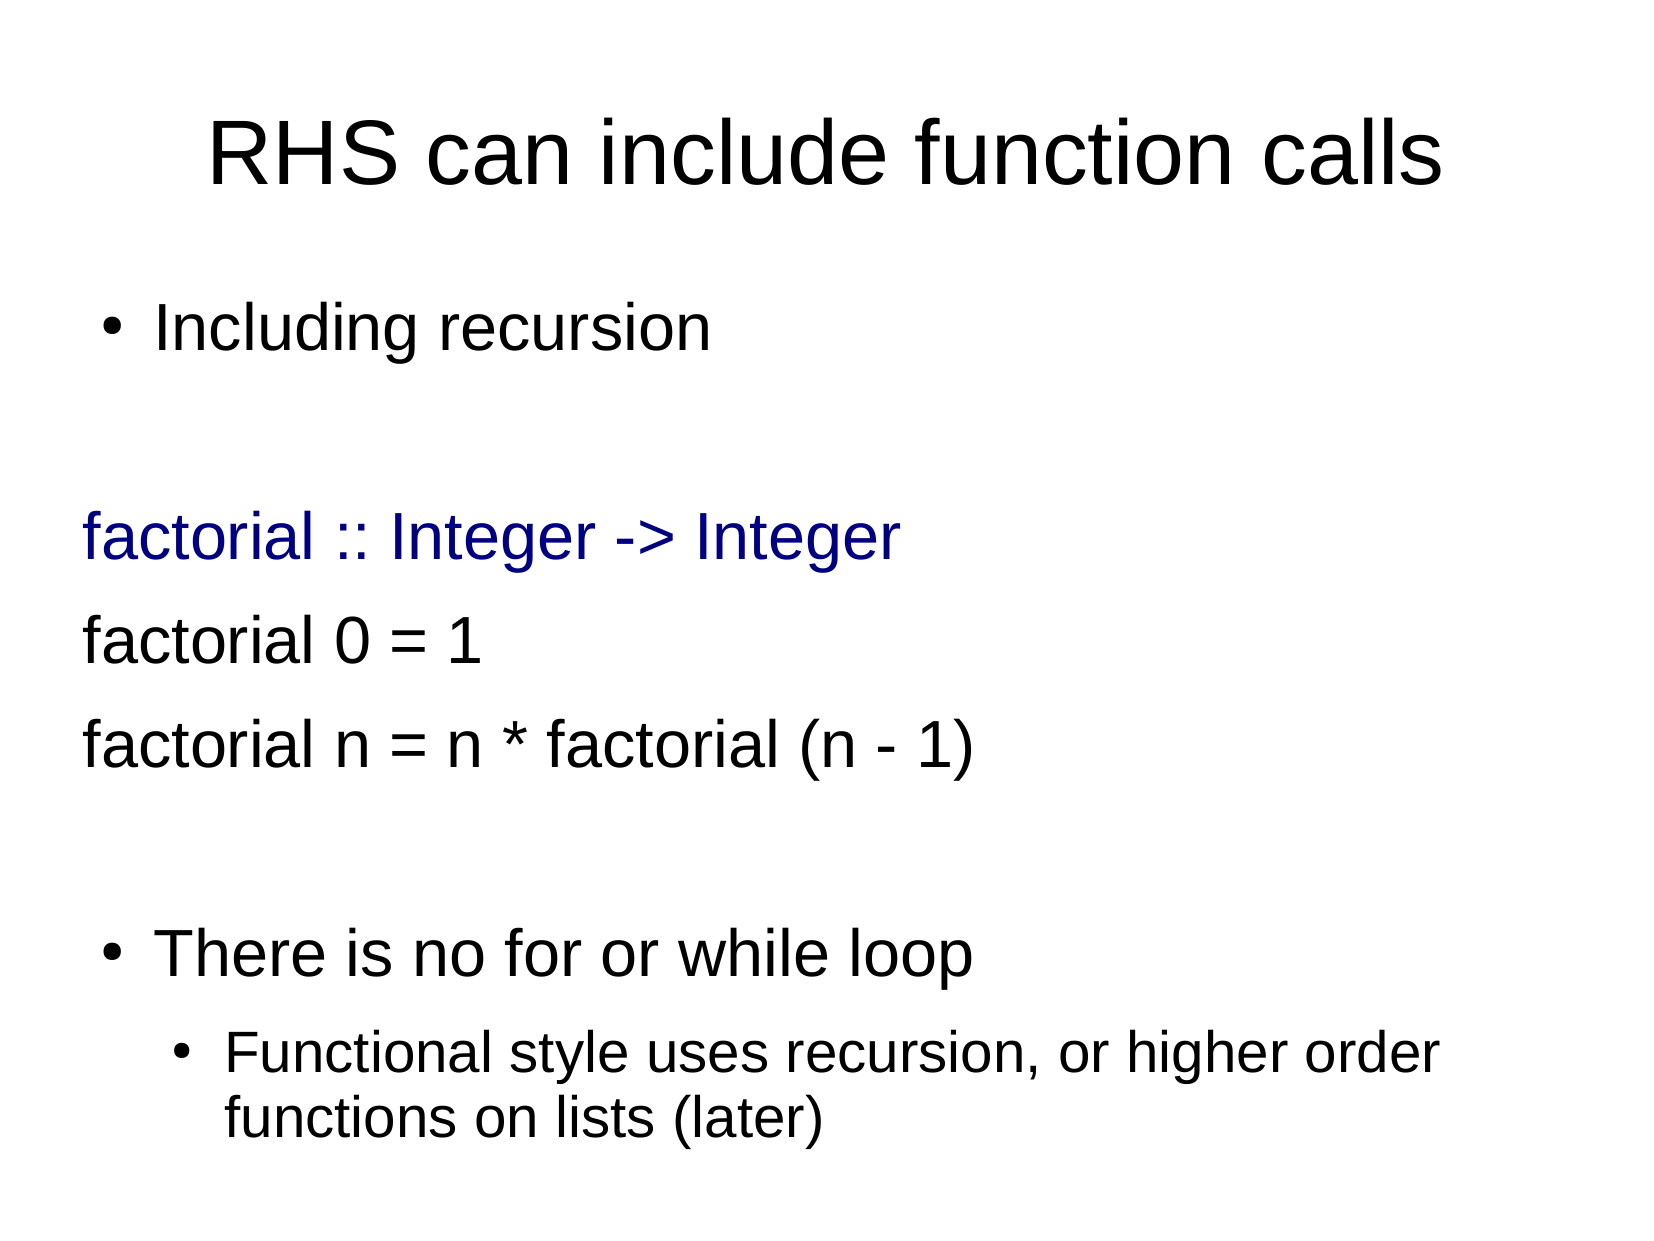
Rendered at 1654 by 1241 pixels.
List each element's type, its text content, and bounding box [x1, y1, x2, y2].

title RHS can include function calls [82, 56, 1571, 250]
list Including recursion factorial :: Integer -> Integer factorial 0 = 1 factorial n = n * factorial (n - 1) There is no for or while loop Functional style uses recursion, or higher order functions on lists (later) [82, 290, 1571, 1151]
